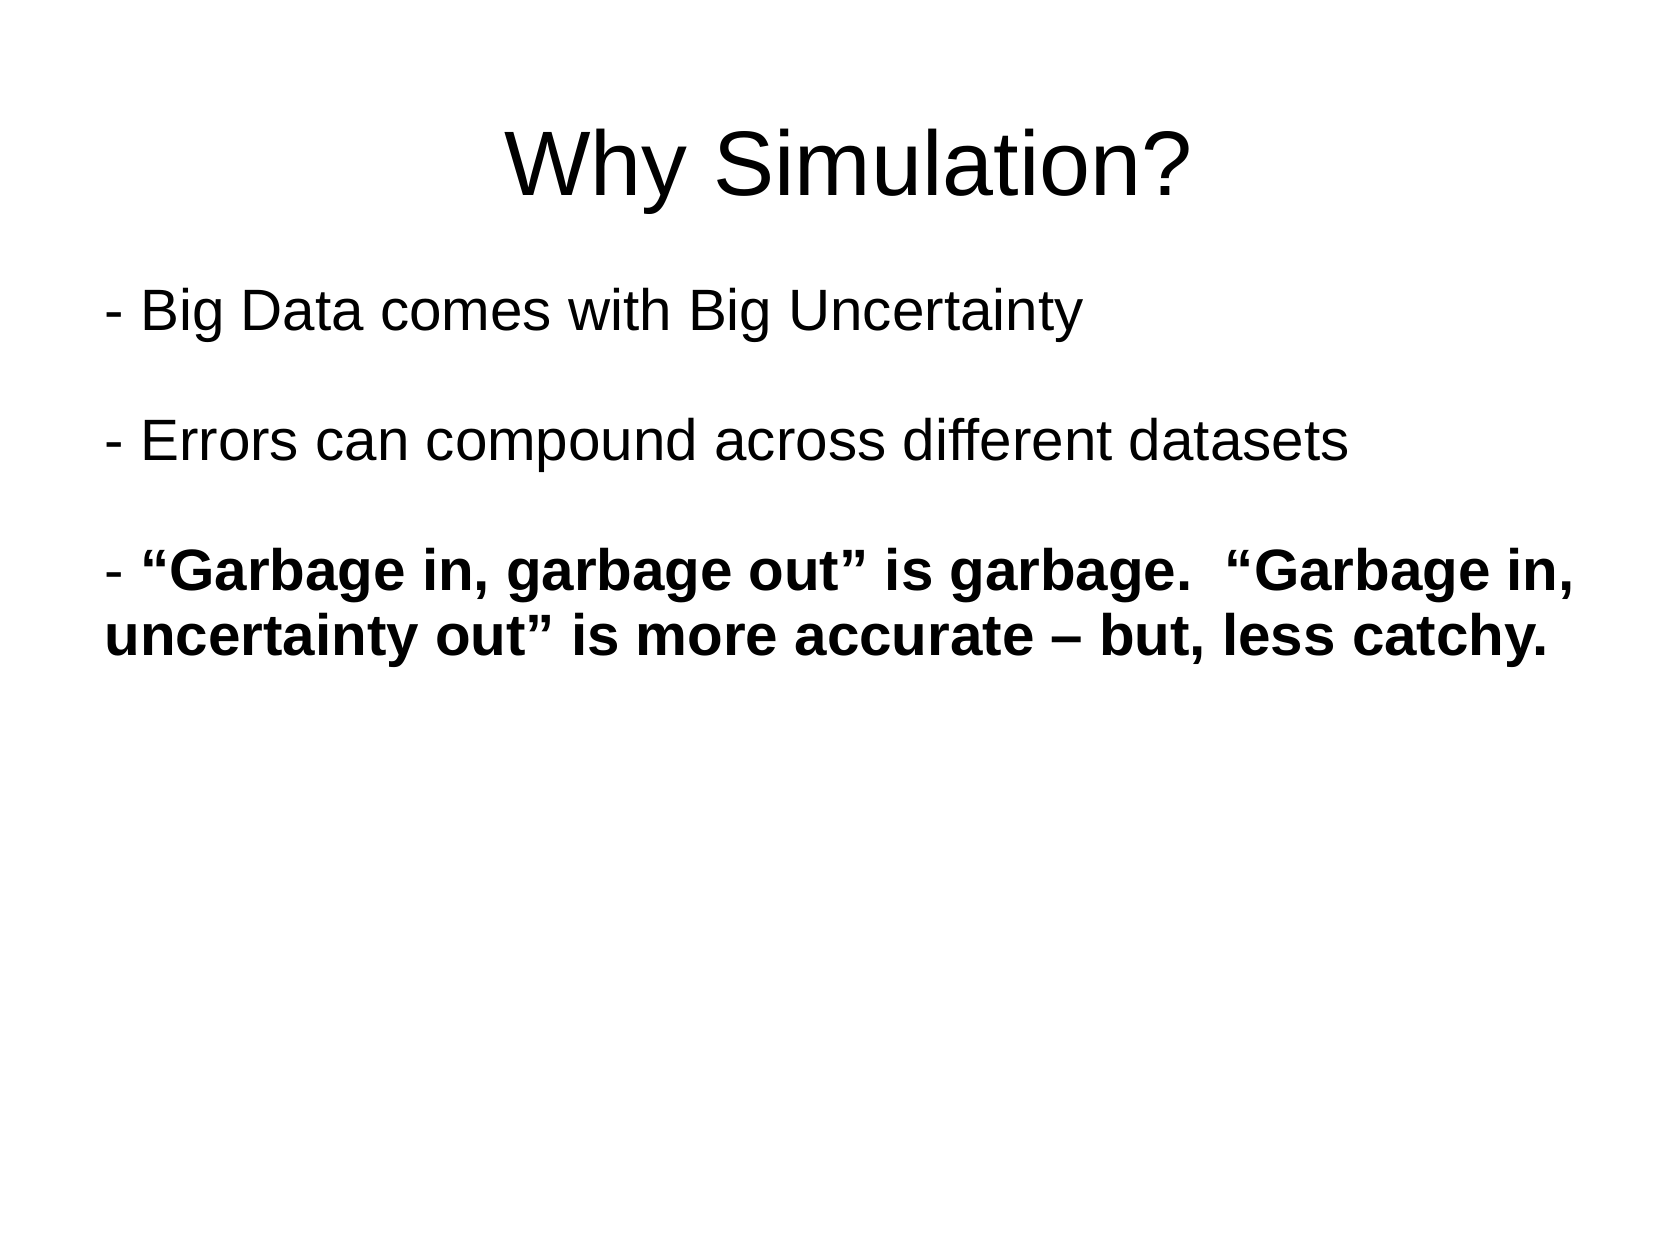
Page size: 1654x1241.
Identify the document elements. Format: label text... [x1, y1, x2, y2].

title Why Simulation? [105, 60, 1594, 268]
text_box - Big Data comes with Big Uncertainty - Errors can compound across different datasets - “Garbage in, garbage out” is garbage. “Garbage in, uncertainty out” is more accurate – but, less catchy. [90, 270, 1609, 840]
